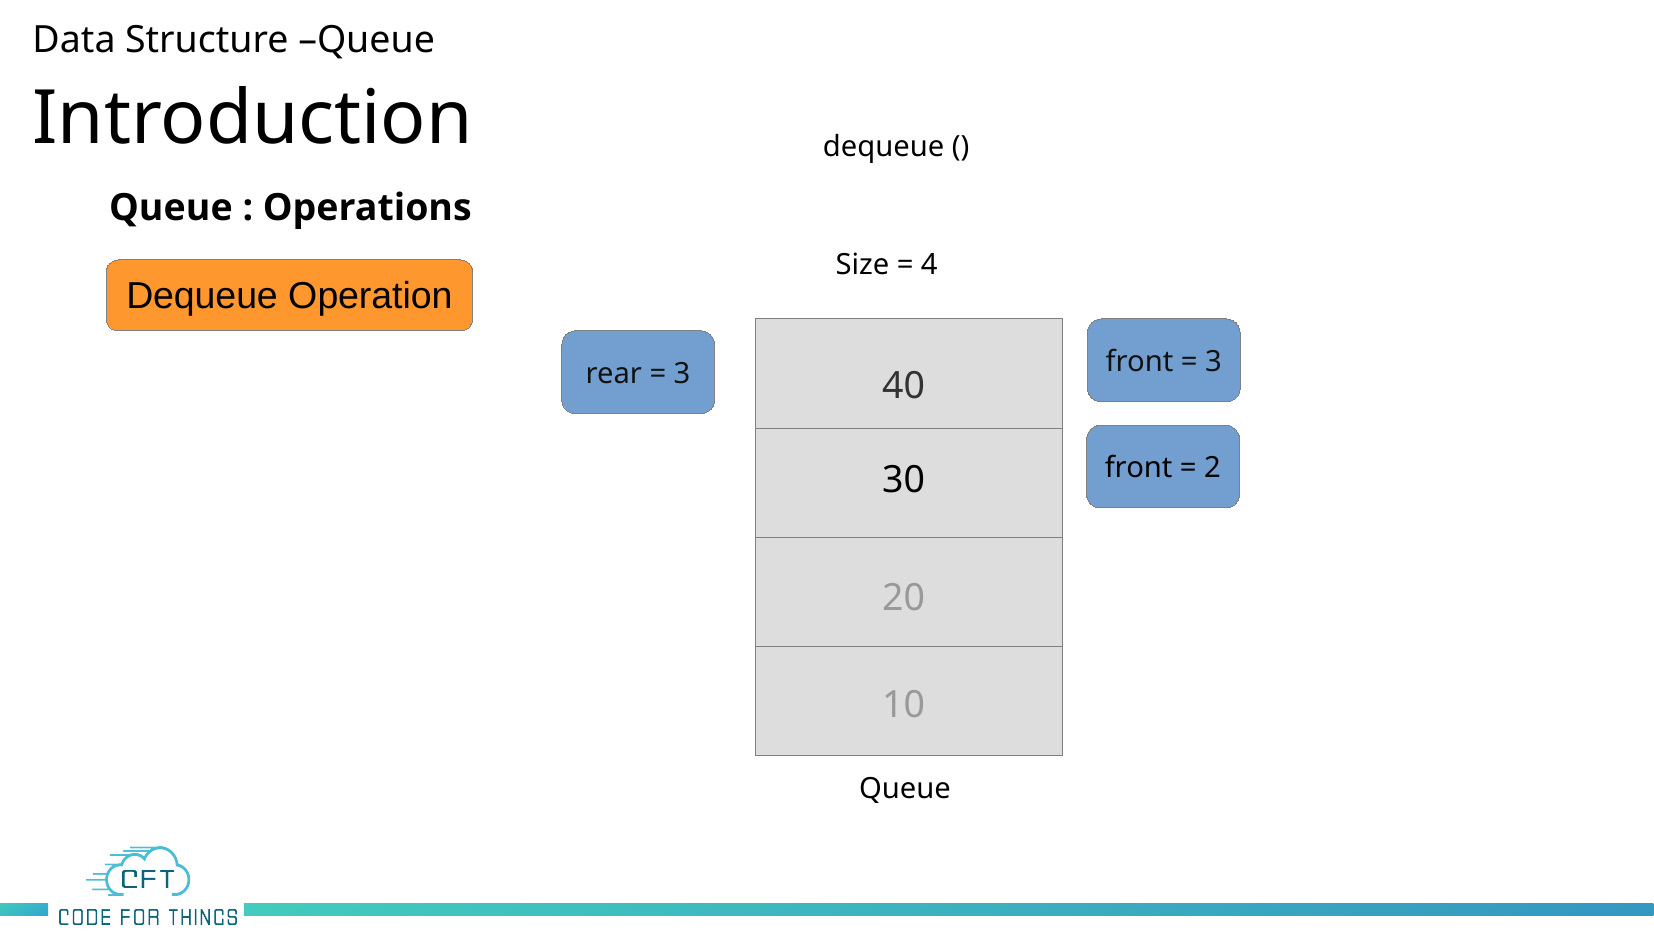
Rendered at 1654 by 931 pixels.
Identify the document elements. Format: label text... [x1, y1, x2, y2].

text_box Size = 4 [820, 236, 1009, 286]
text_box rear = 3 [561, 330, 715, 414]
text_box front = 2 [1086, 425, 1240, 508]
picture [59, 846, 237, 925]
text_box Queue : Operations [23, 173, 615, 243]
text_box dequeue () [785, 118, 1041, 168]
text_box front = 3 [1087, 318, 1241, 402]
text_box [755, 318, 1063, 756]
title Data Structure –Queue Introduction [32, 12, 1184, 166]
text_box Queue [844, 759, 971, 810]
text_box 20 [826, 555, 981, 638]
text_box 40 [826, 342, 981, 426]
text_box 30 [826, 437, 981, 520]
text_box 10 [826, 661, 981, 745]
text_box Dequeue Operation [106, 259, 473, 331]
